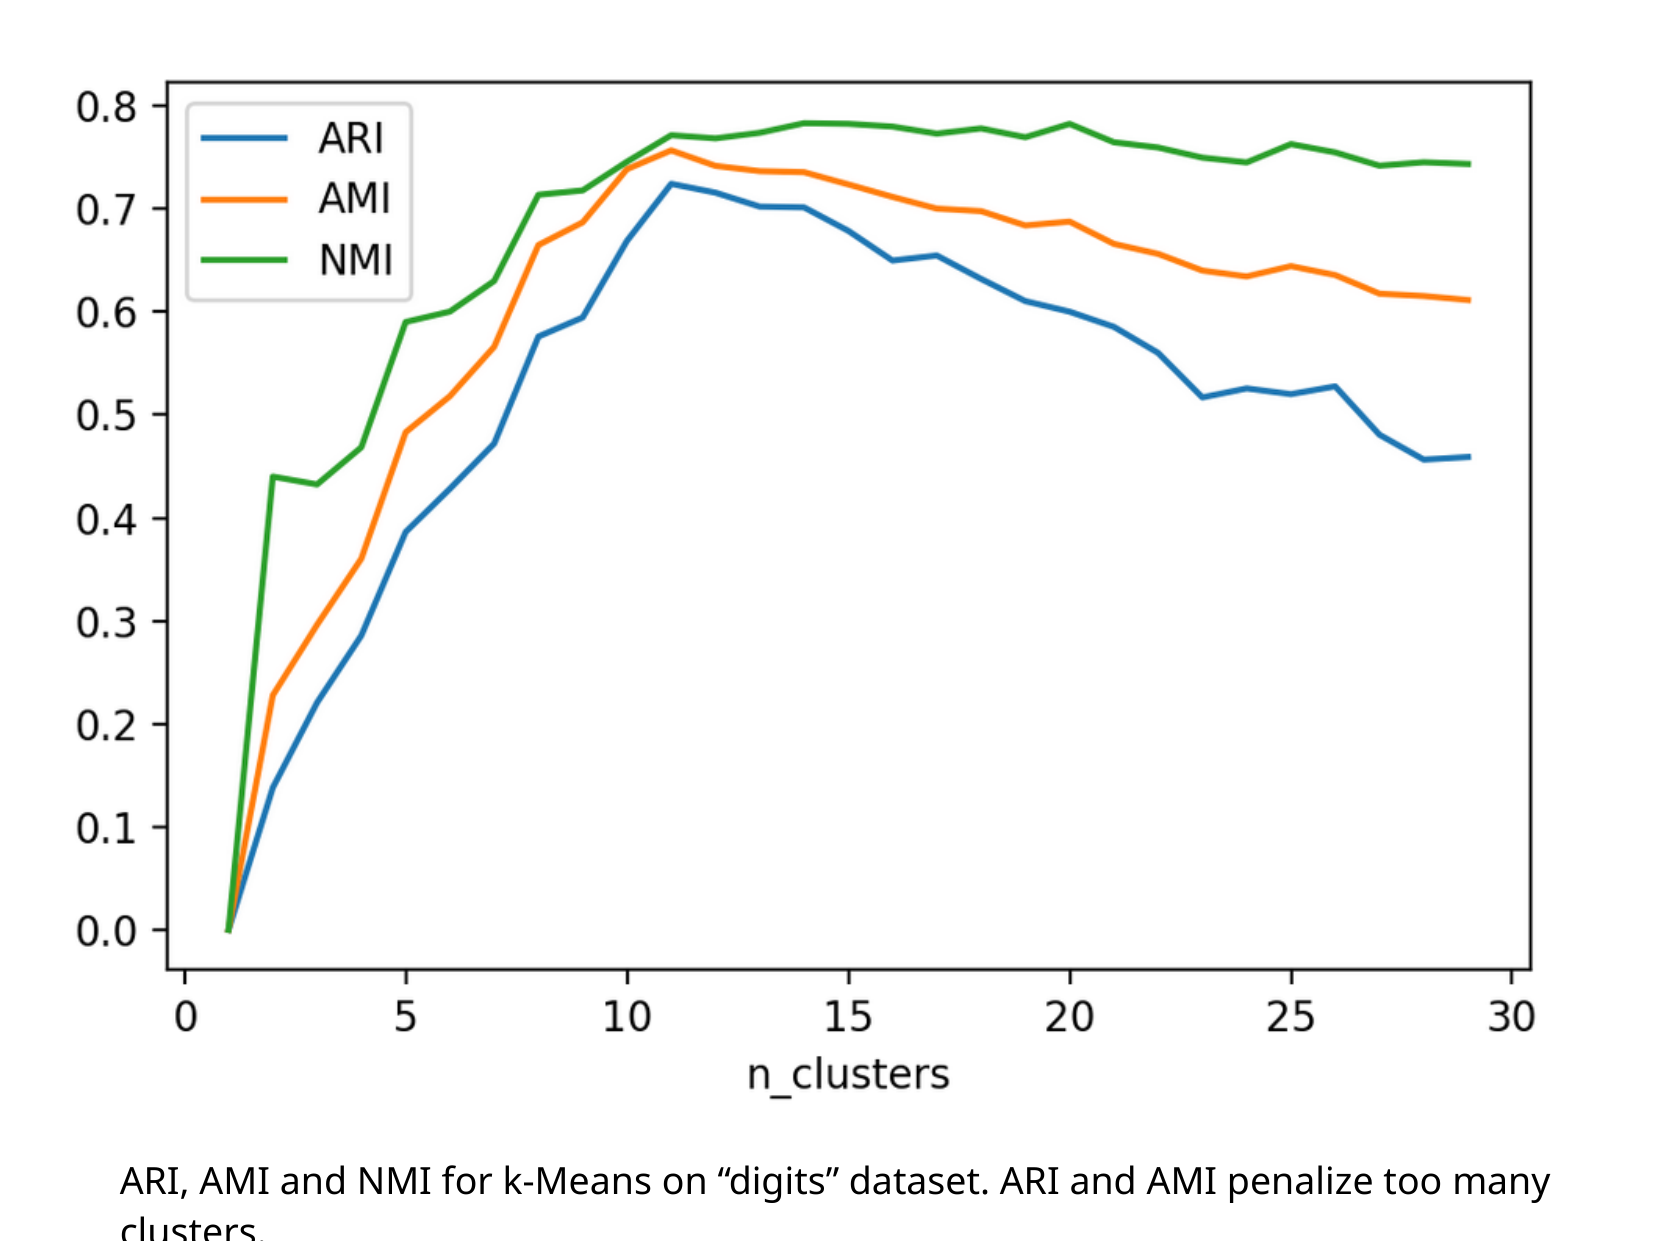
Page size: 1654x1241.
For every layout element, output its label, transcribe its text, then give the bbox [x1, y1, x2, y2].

text_box ARI, AMI and NMI for k-Means on “digits” dataset. ARI and AMI penalize too many clusters. [105, 1147, 1606, 1201]
picture [60, 44, 1591, 1116]
